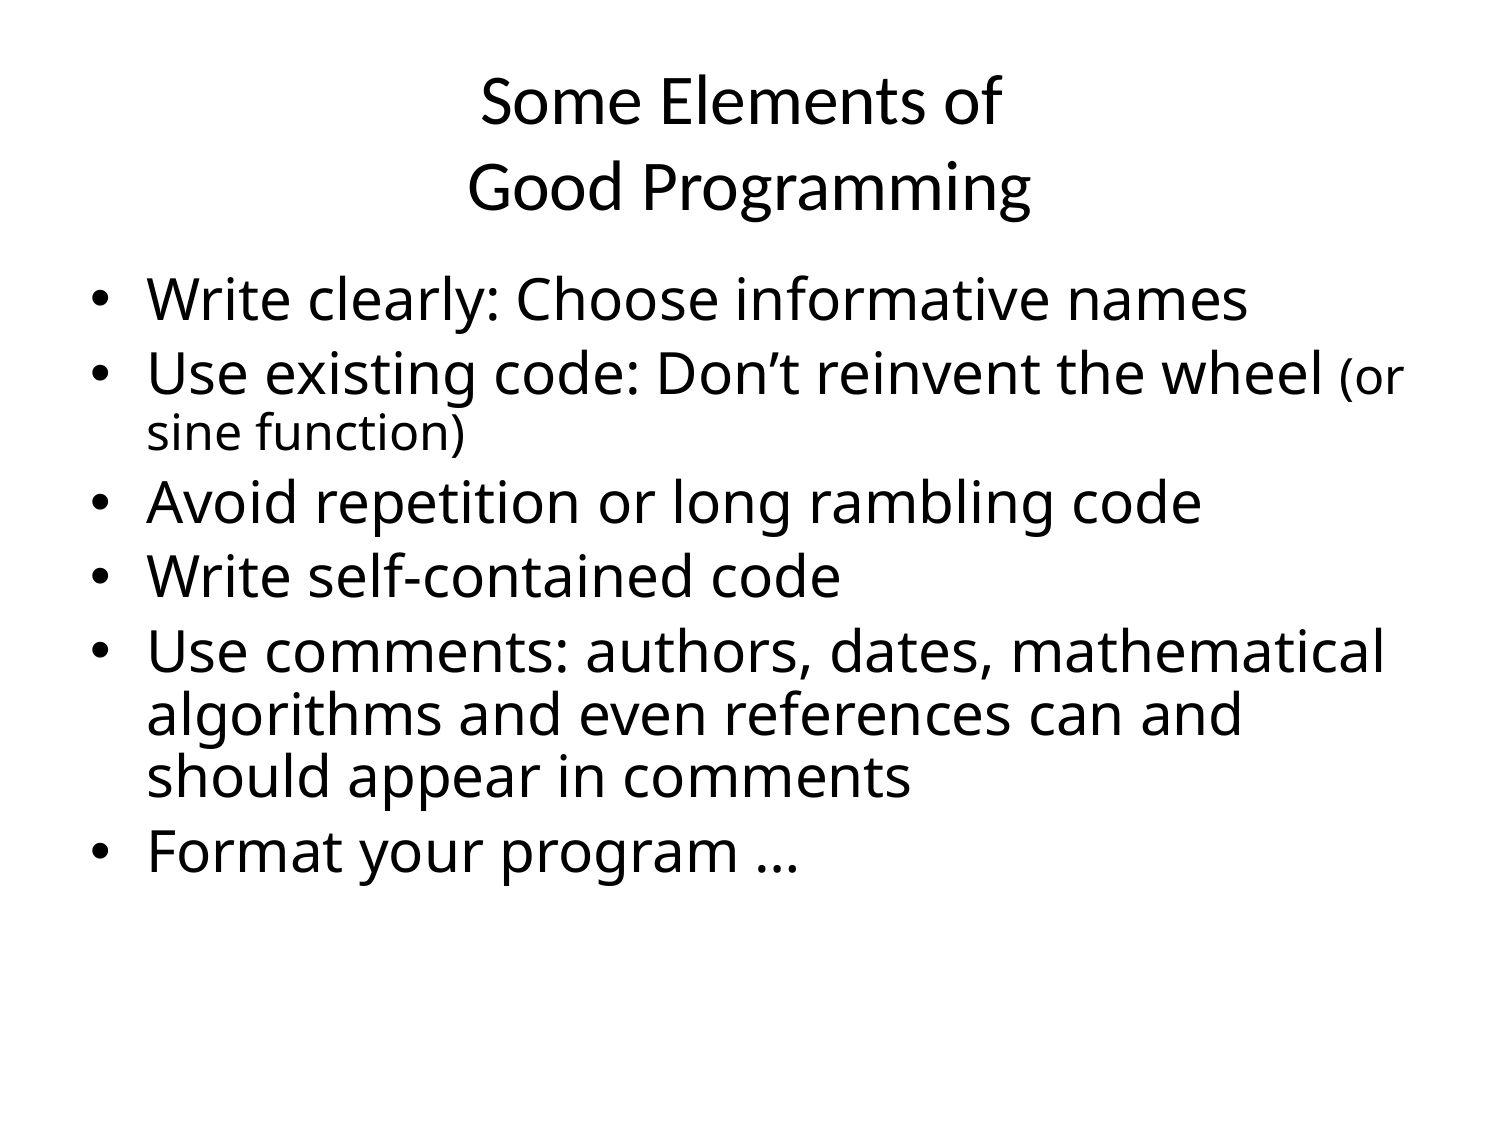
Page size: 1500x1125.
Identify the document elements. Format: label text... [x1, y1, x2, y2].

title Some Elements of Good Programming [75, 45, 1425, 233]
list Write clearly: Choose informative names Use existing code: Don’t reinvent the wheel (or sine function) Avoid repetition or long rambling code Write self-contained code Use comments: authors, dates, mathematical algorithms and even references can and should appear in comments Format your program … [75, 262, 1425, 1005]
